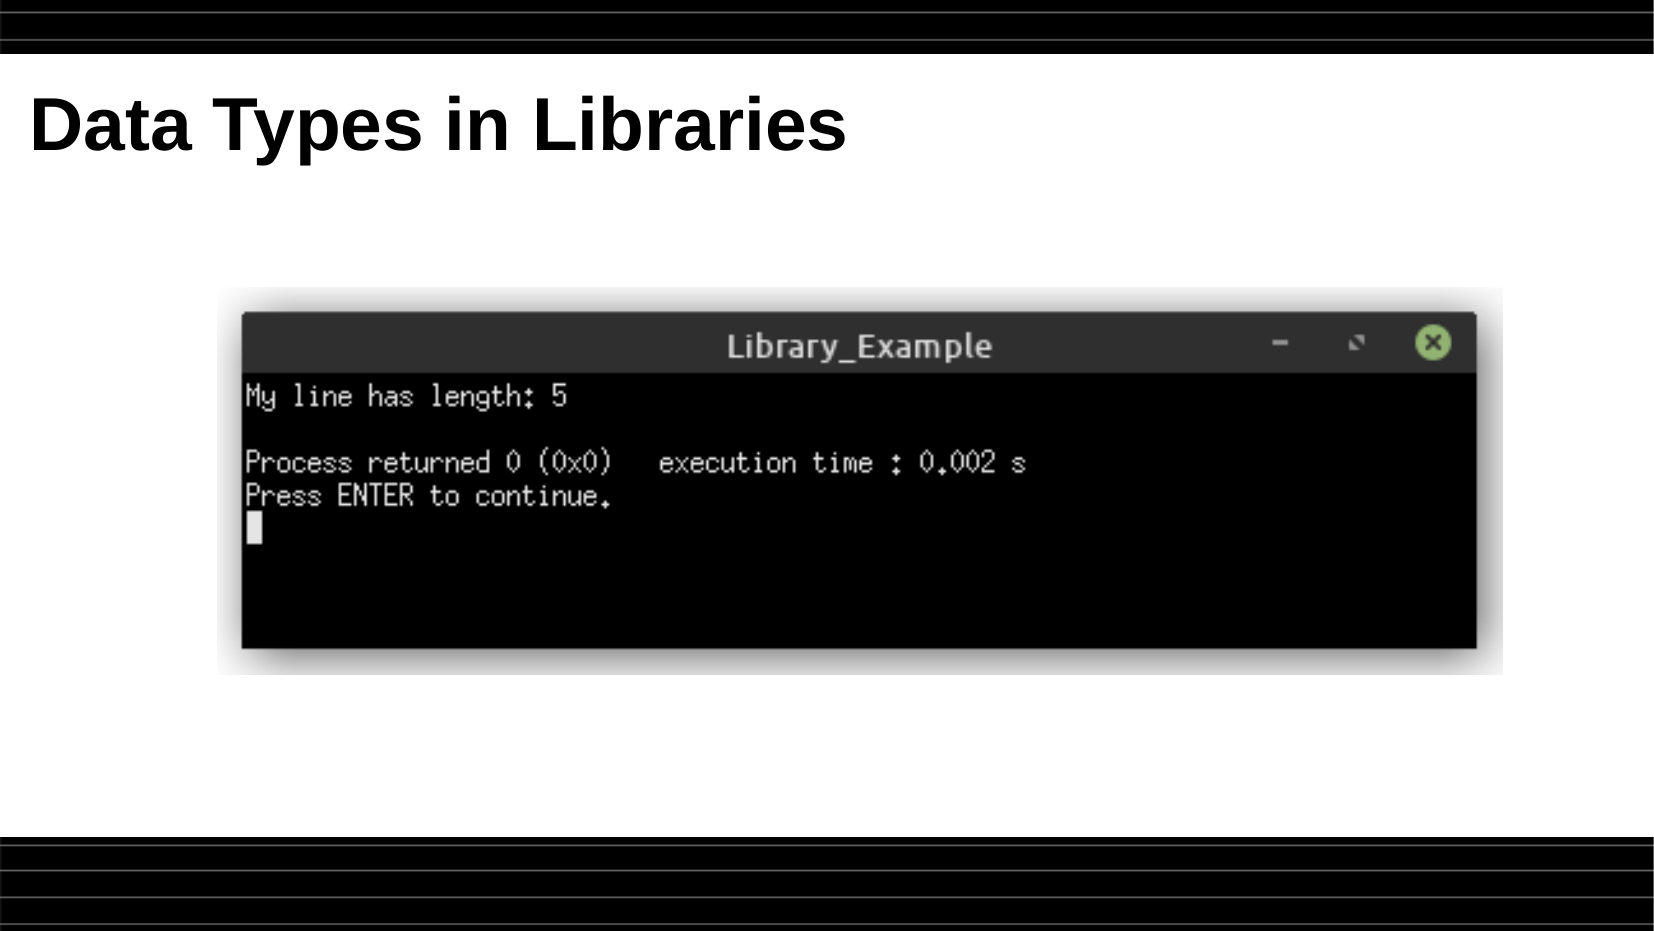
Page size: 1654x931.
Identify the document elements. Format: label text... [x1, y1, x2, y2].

picture [217, 287, 1503, 676]
text_box Data Types in Libraries [15, 75, 1546, 174]
picture [0, 837, 1654, 931]
picture [0, 0, 1654, 54]
